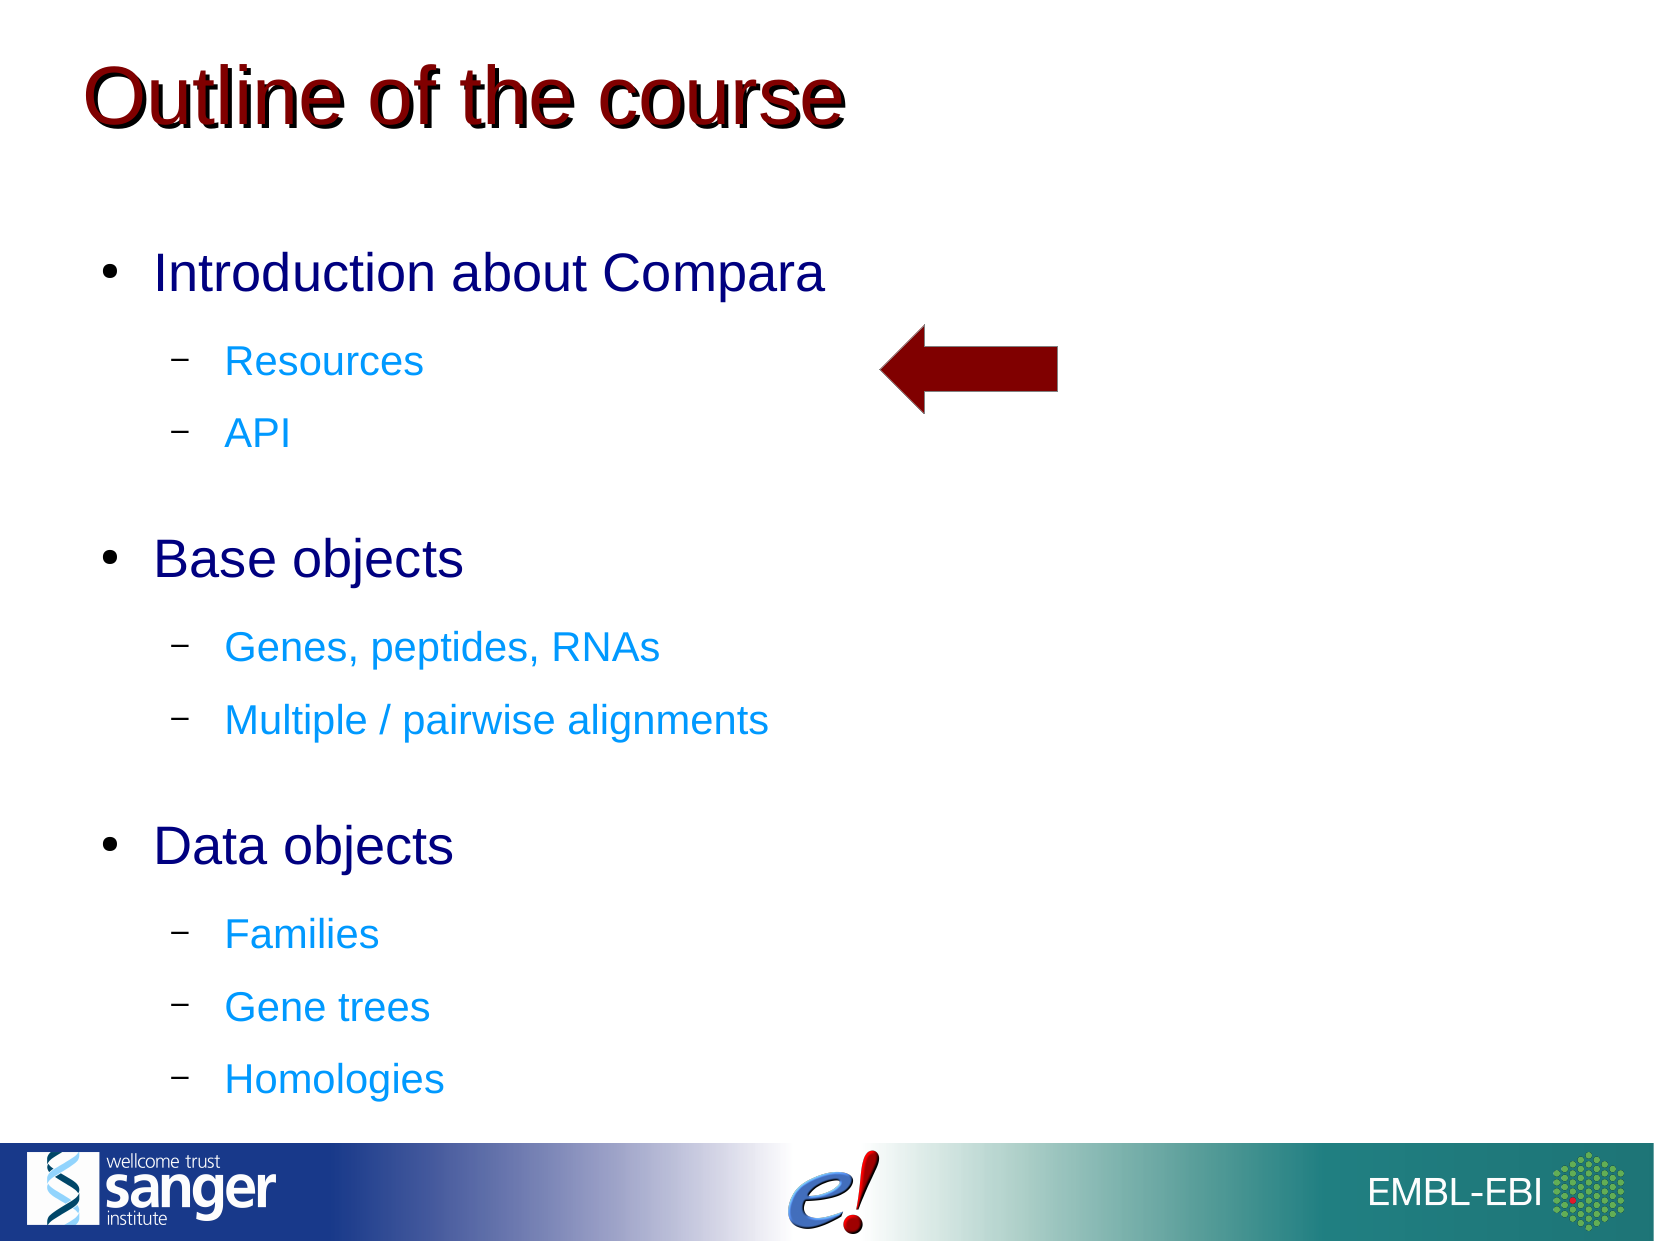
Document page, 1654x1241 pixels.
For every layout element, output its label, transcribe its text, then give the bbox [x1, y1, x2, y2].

list Introduction about Compara Resources API Base objects Genes, peptides, RNAs Multiple / pairwise alignments Data objects Families Gene trees Homologies [82, 242, 1524, 1099]
picture [0, 1143, 1654, 1241]
text_box [879, 324, 1058, 414]
title Outline of the course [82, 49, 1571, 257]
